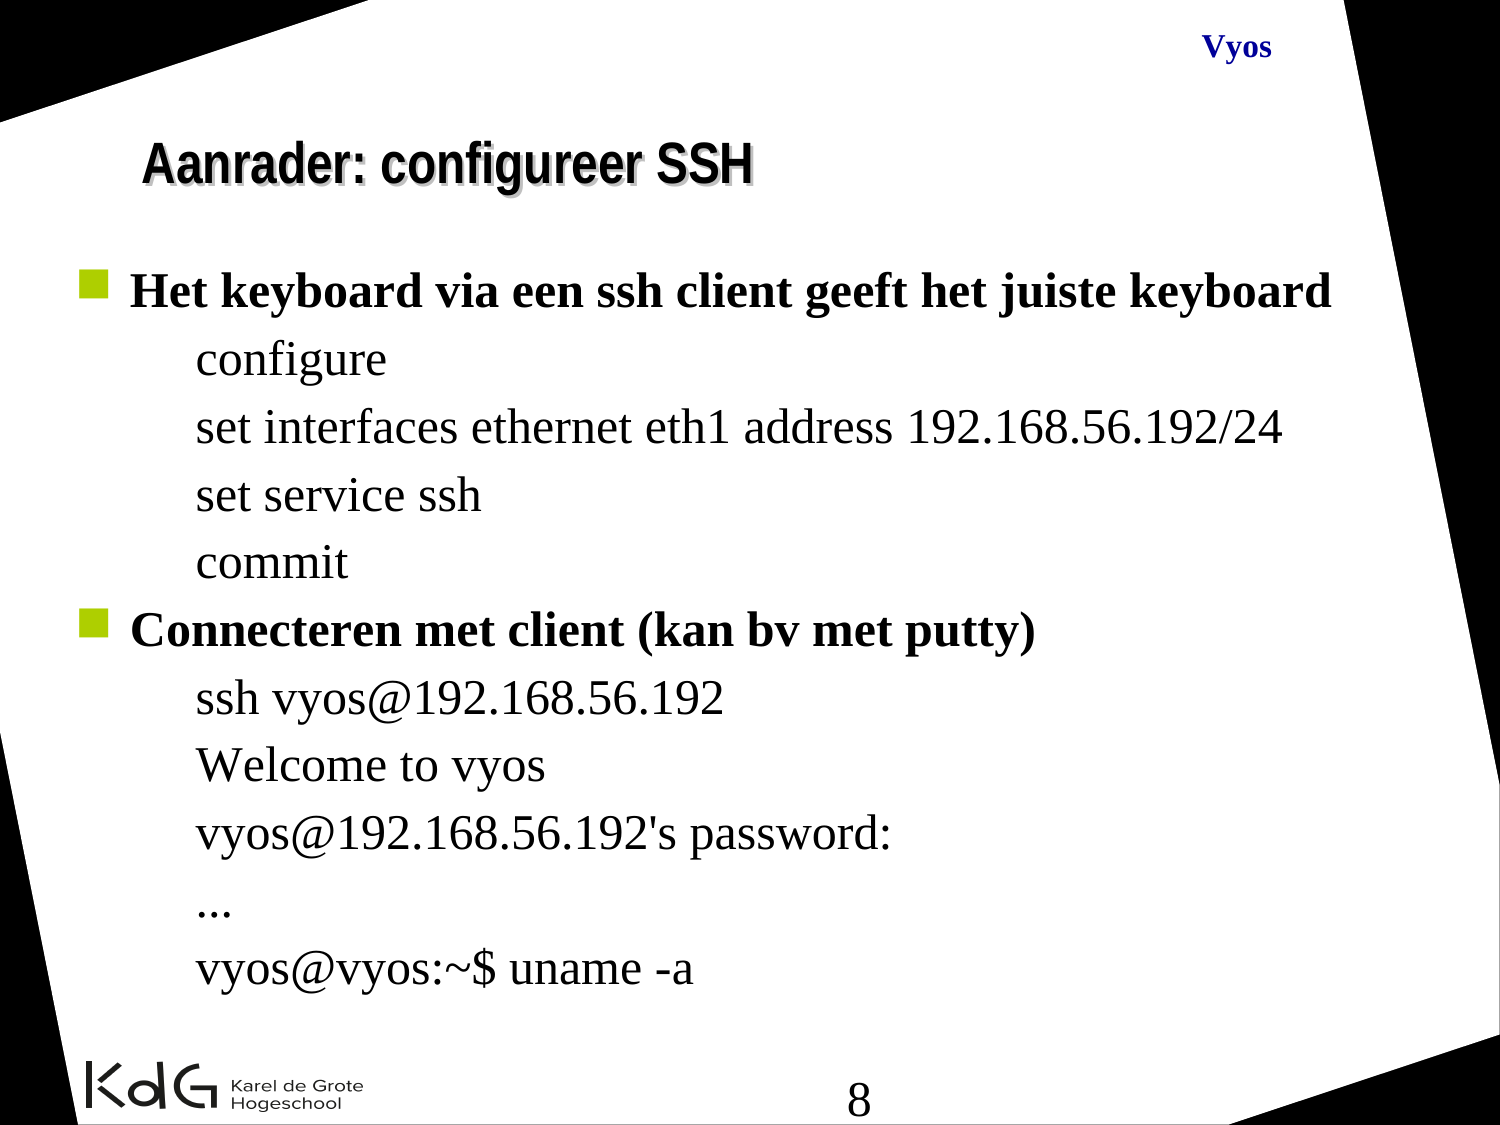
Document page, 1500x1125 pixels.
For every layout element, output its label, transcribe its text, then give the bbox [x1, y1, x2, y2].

title Aanrader: configureer SSH [141, 72, 1447, 253]
list Het keyboard via een ssh client geeft het juiste keyboard configure set interfaces ethernet eth1 address 192.168.56.192/24 set service ssh commit Connecteren met client (kan bv met putty) ssh vyos@192.168.56.192 Welcome to vyos vyos@192.168.56.192's password: ... vyos@vyos:~$ uname -a [75, 263, 1425, 1119]
